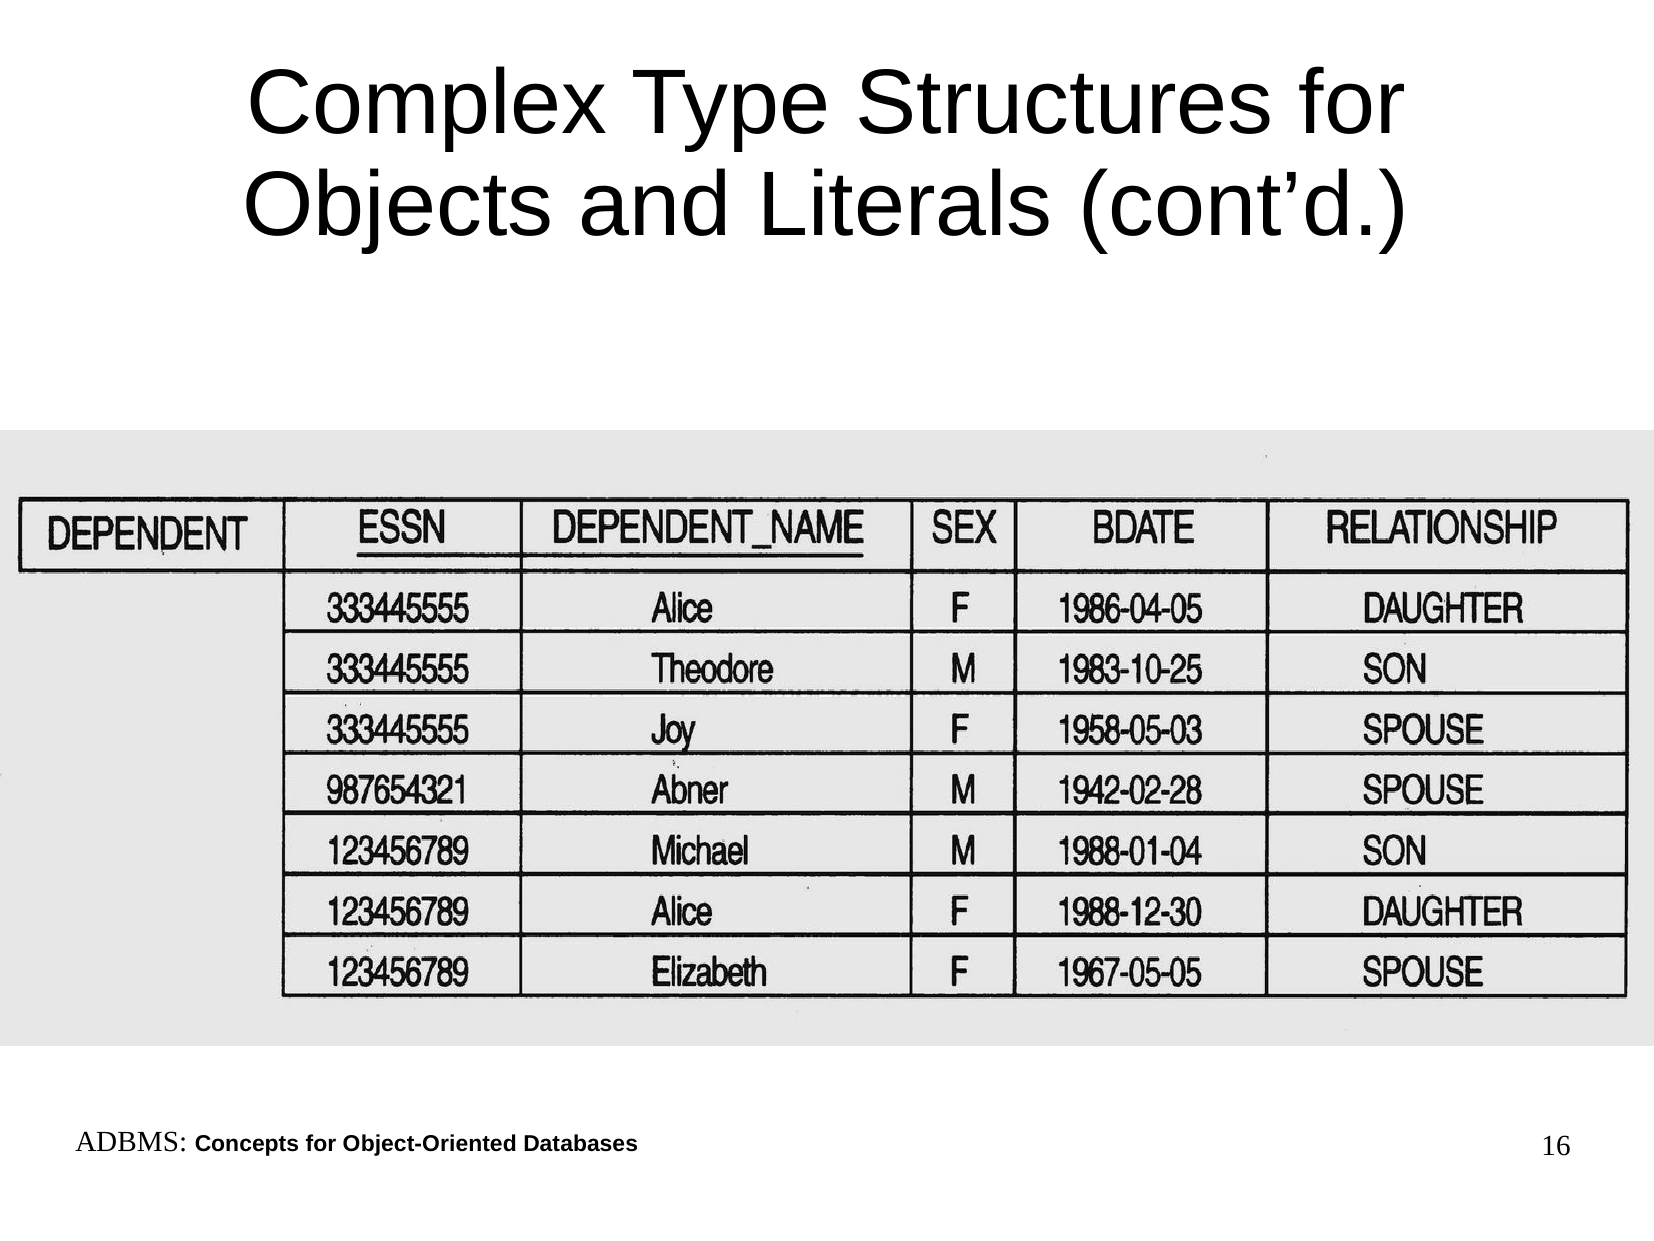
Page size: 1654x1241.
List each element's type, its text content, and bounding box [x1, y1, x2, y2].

picture [0, 430, 1654, 1046]
title Complex Type Structures for Objects and Literals (cont’d.) [82, 49, 1571, 257]
